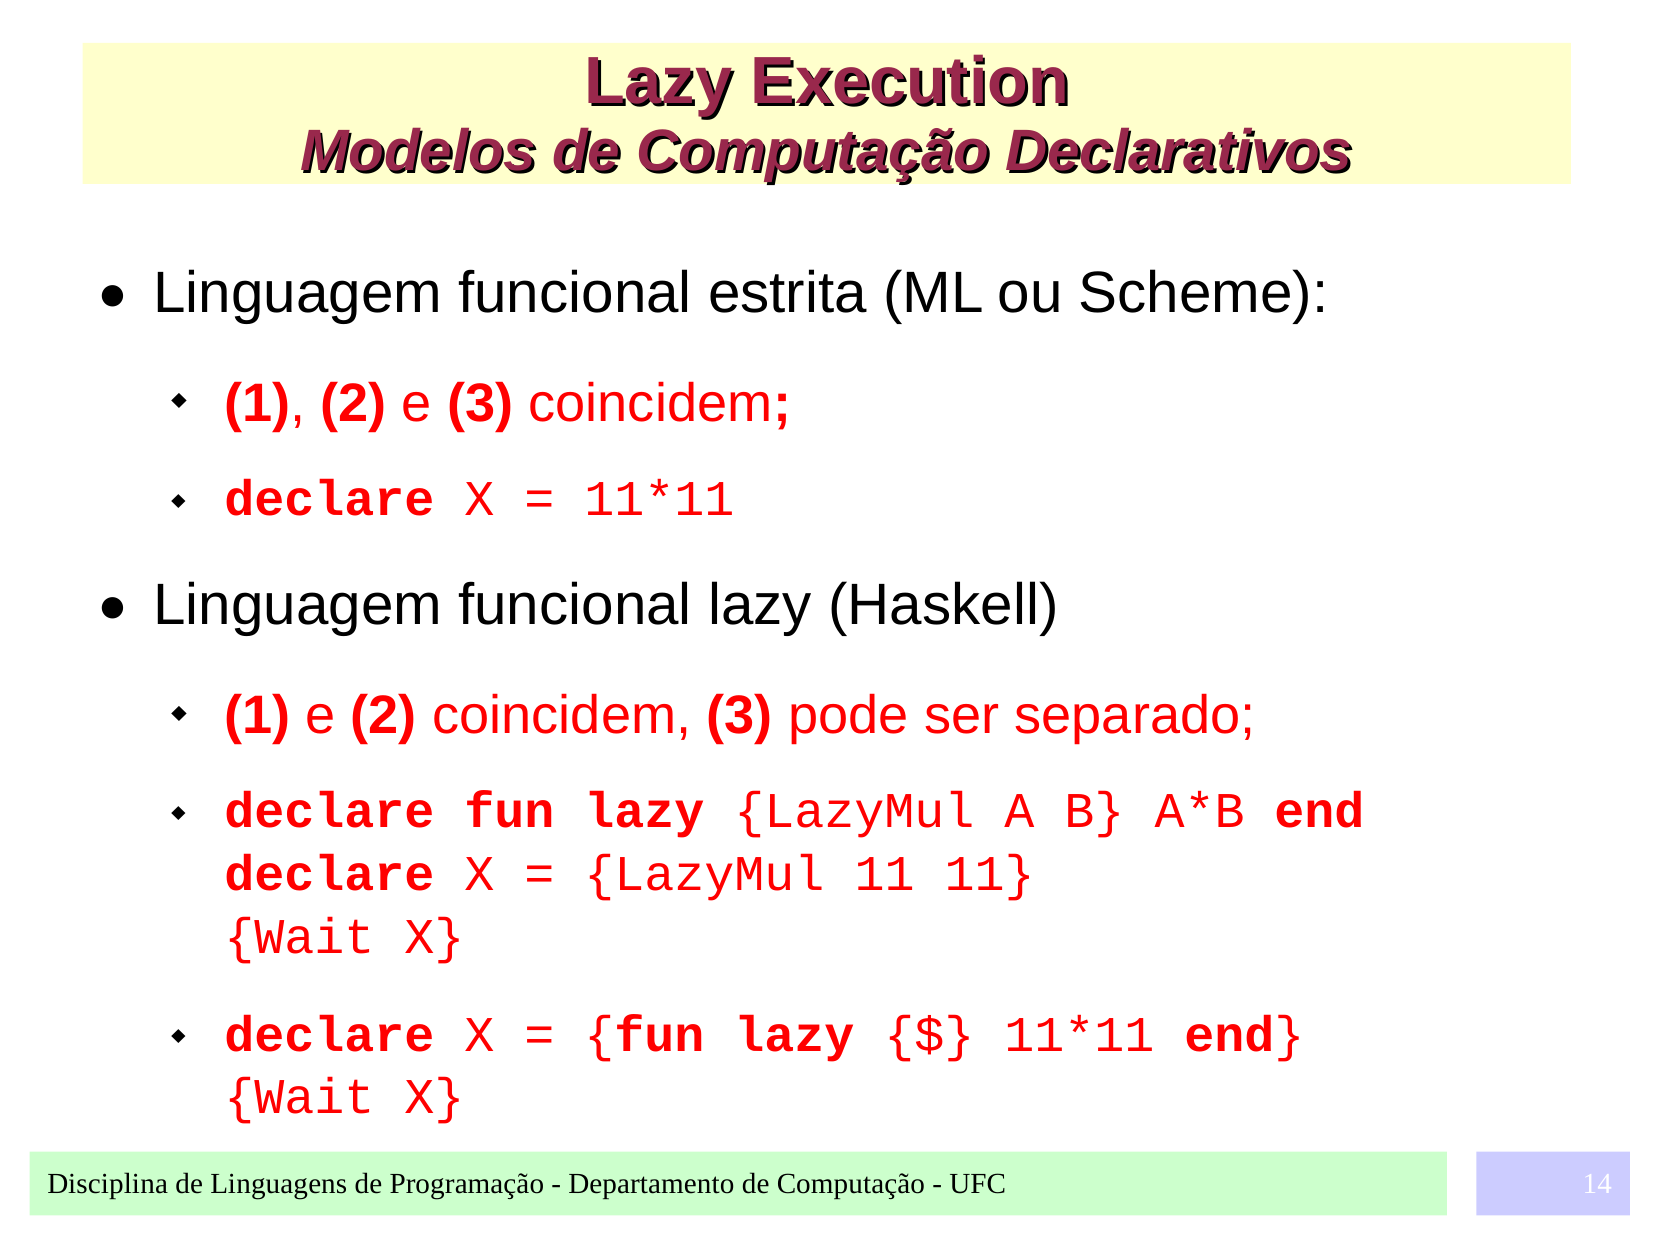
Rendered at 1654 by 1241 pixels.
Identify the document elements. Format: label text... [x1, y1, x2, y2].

list Linguagem funcional estrita (ML ou Scheme): (1), (2) e (3) coincidem; declare X = 11*11 Linguagem funcional lazy (Haskell) (1) e (2) coincidem, (3) pode ser separado; declare fun lazy {LazyMul A B} A*B end declare X = {LazyMul 11 11} {Wait X} declare X = {fun lazy {$} 11*11 end} {Wait X} [82, 259, 1571, 1190]
title Lazy Execution Modelos de Computação Declarativos [82, 42, 1571, 184]
